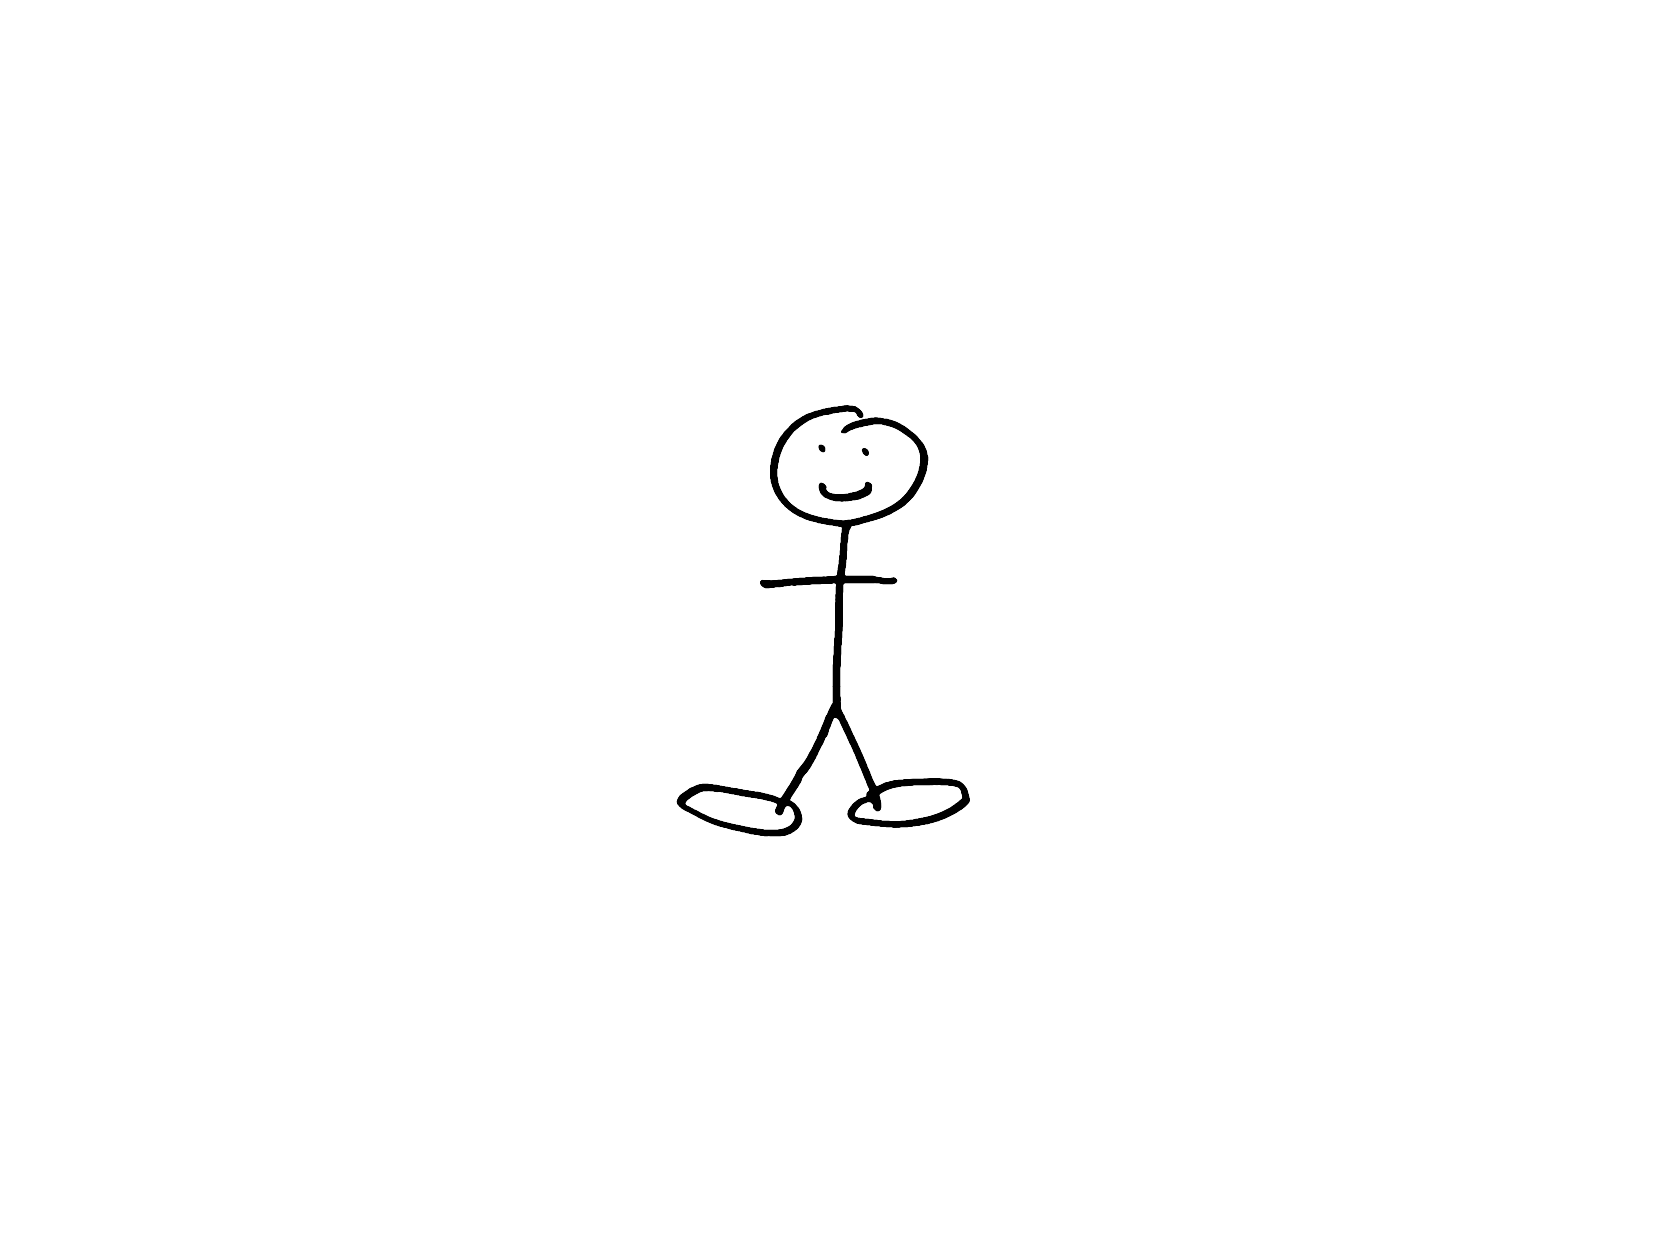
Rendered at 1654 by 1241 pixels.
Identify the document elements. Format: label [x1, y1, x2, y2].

picture [669, 375, 984, 866]
